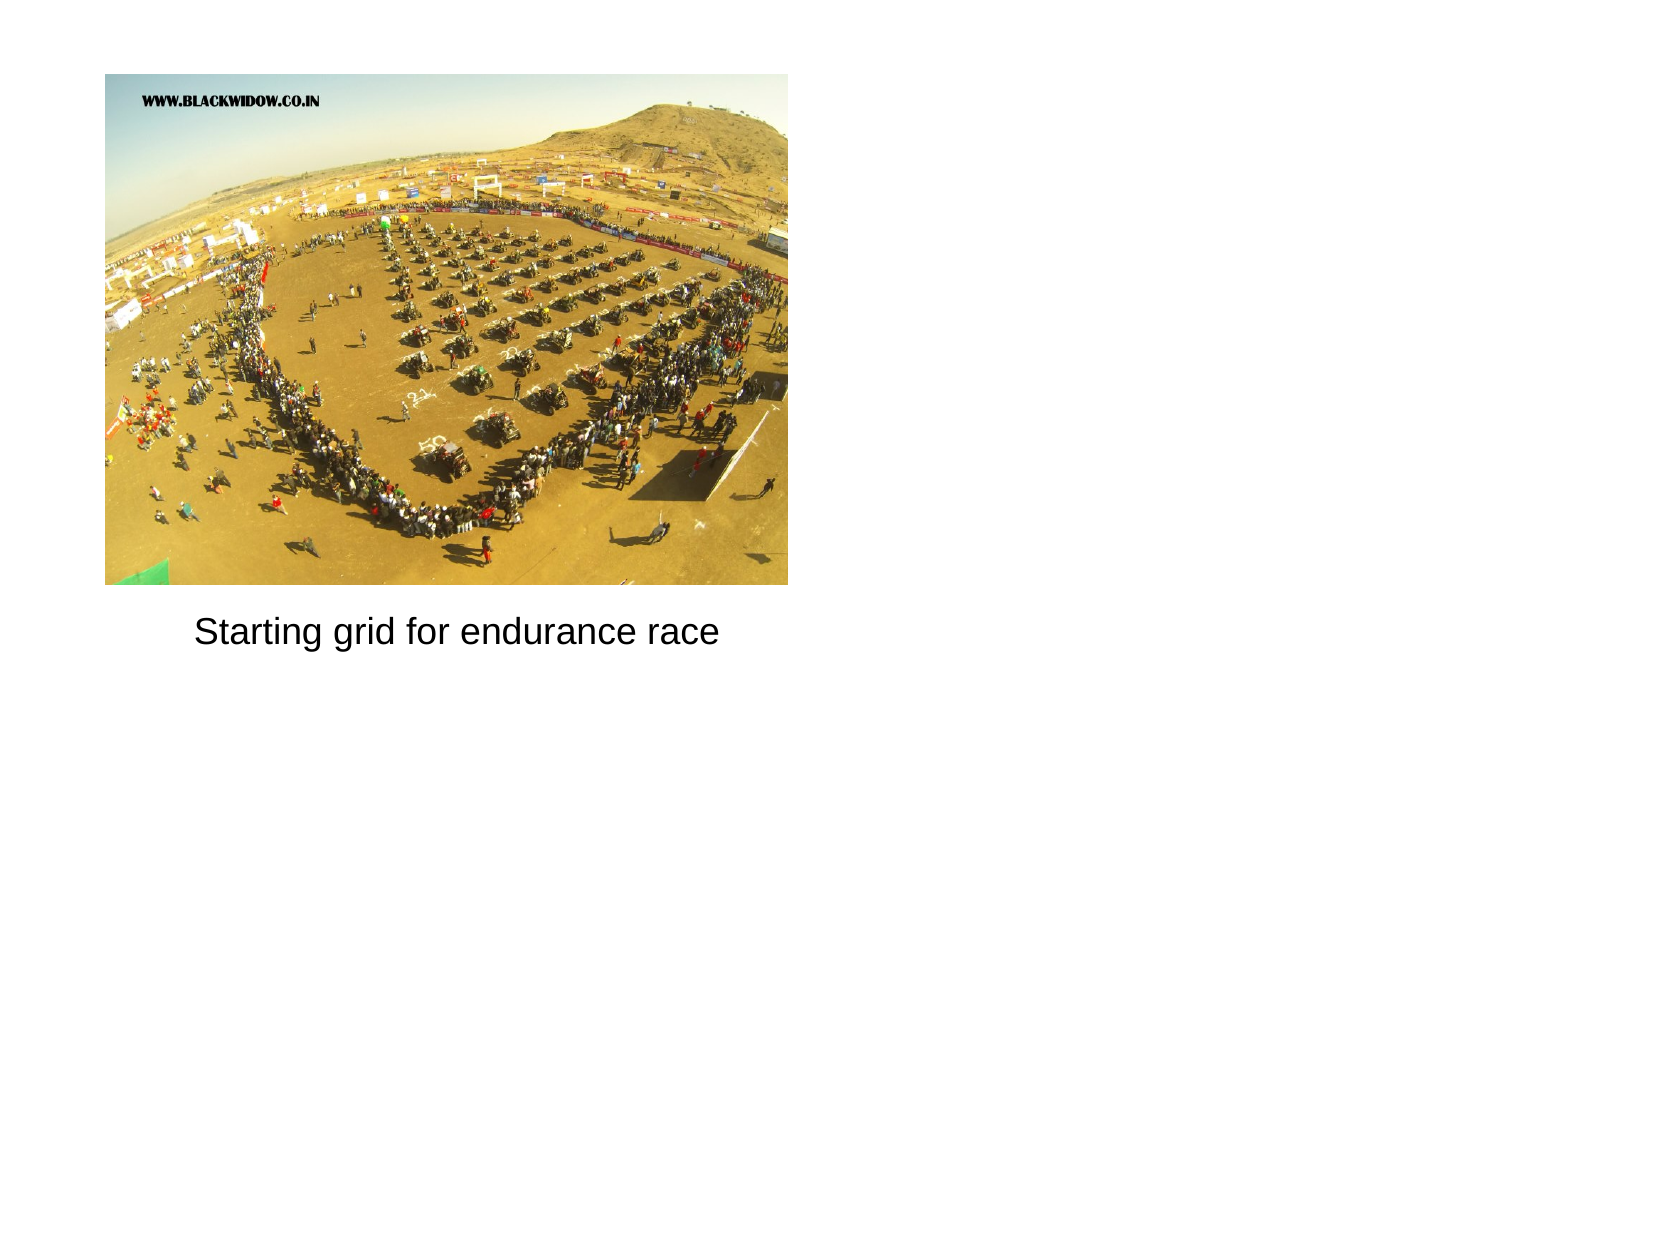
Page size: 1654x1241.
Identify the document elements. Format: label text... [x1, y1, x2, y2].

text_box Starting grid for endurance race [179, 603, 736, 661]
picture [105, 74, 788, 586]
